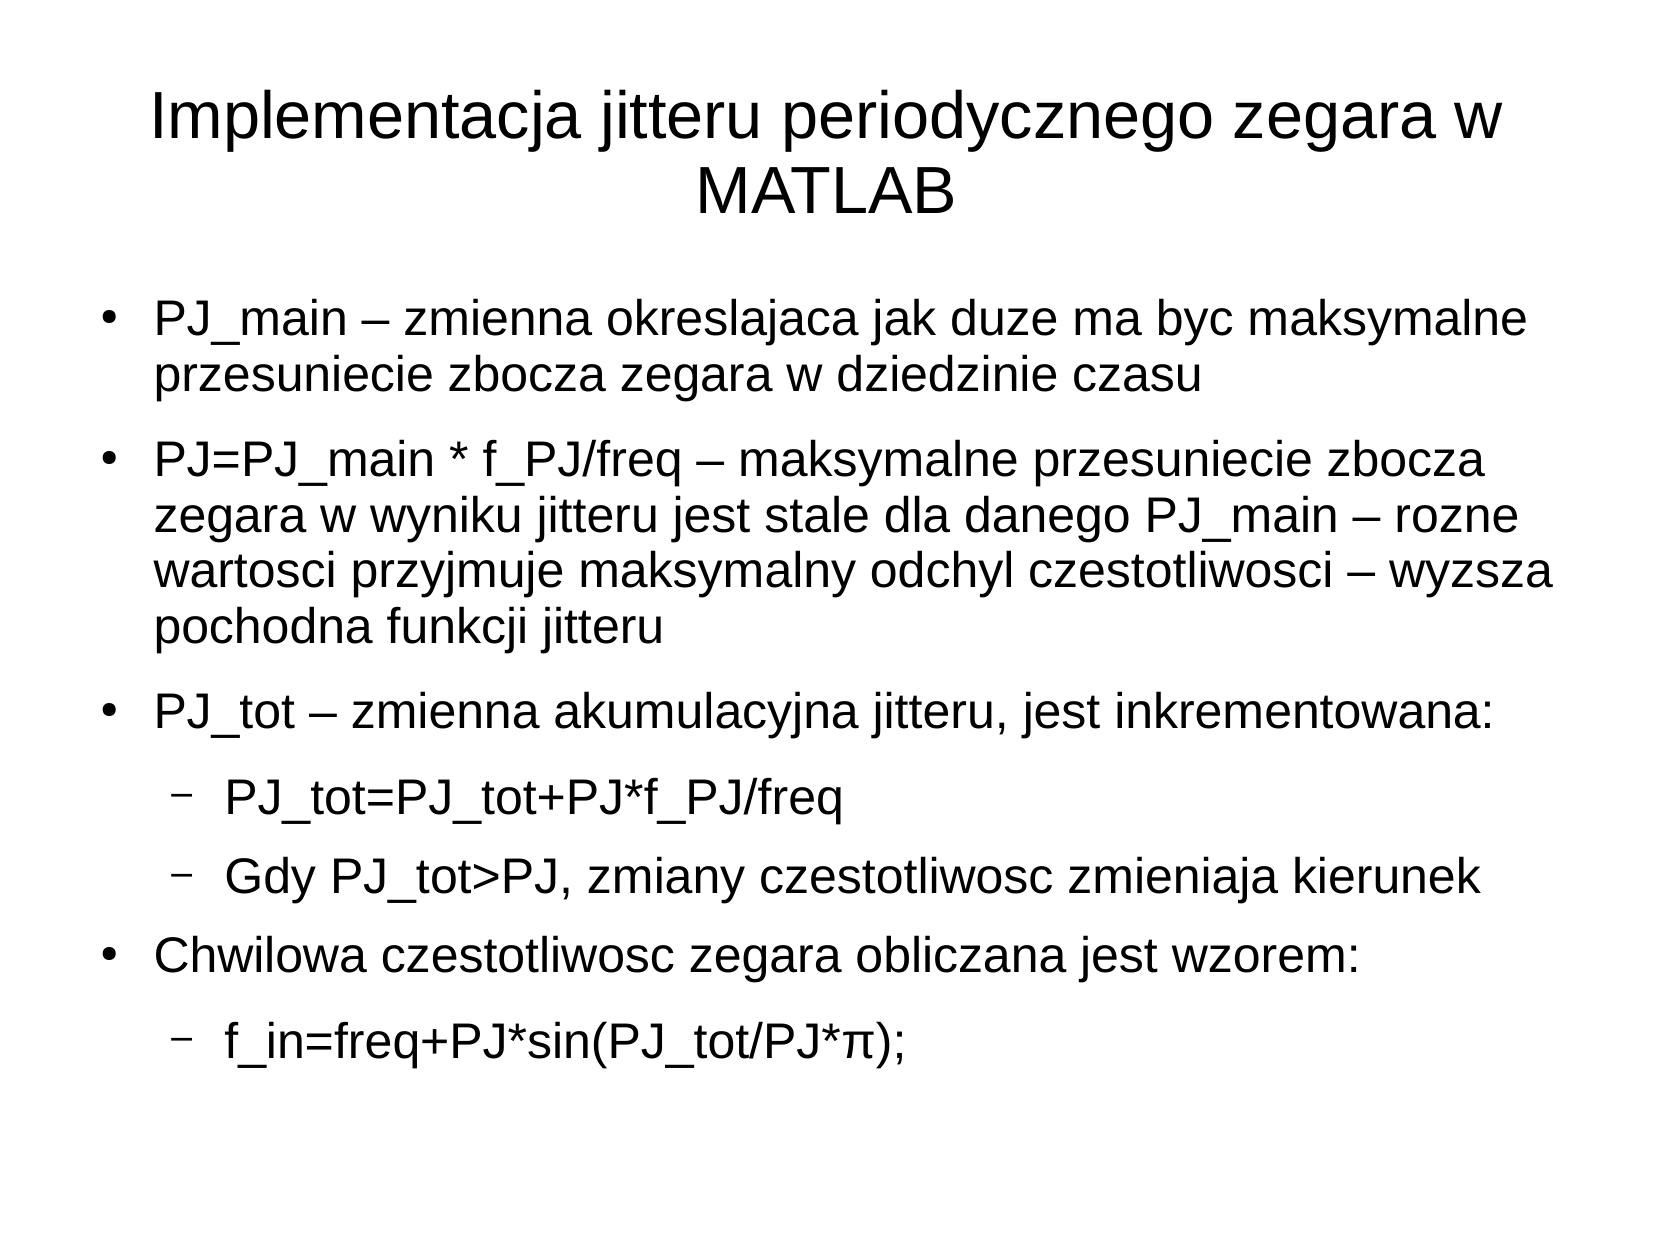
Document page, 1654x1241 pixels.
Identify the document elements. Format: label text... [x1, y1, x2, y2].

title Implementacja jitteru periodycznego zegara w MATLAB [82, 49, 1571, 257]
list PJ_main – zmienna okreslajaca jak duze ma byc maksymalne przesuniecie zbocza zegara w dziedzinie czasu PJ=PJ_main * f_PJ/freq – maksymalne przesuniecie zbocza zegara w wyniku jitteru jest stale dla danego PJ_main – rozne wartosci przyjmuje maksymalny odchyl czestotliwosci – wyzsza pochodna funkcji jitteru PJ_tot – zmienna akumulacyjna jitteru, jest inkrementowana: PJ_tot=PJ_tot+PJ*f_PJ/freq Gdy PJ_tot>PJ, zmiany czestotliwosc zmieniaja kierunek Chwilowa czestotliwosc zegara obliczana jest wzorem: f_in=freq+PJ*sin(PJ_tot/PJ*π); [82, 290, 1571, 1171]
